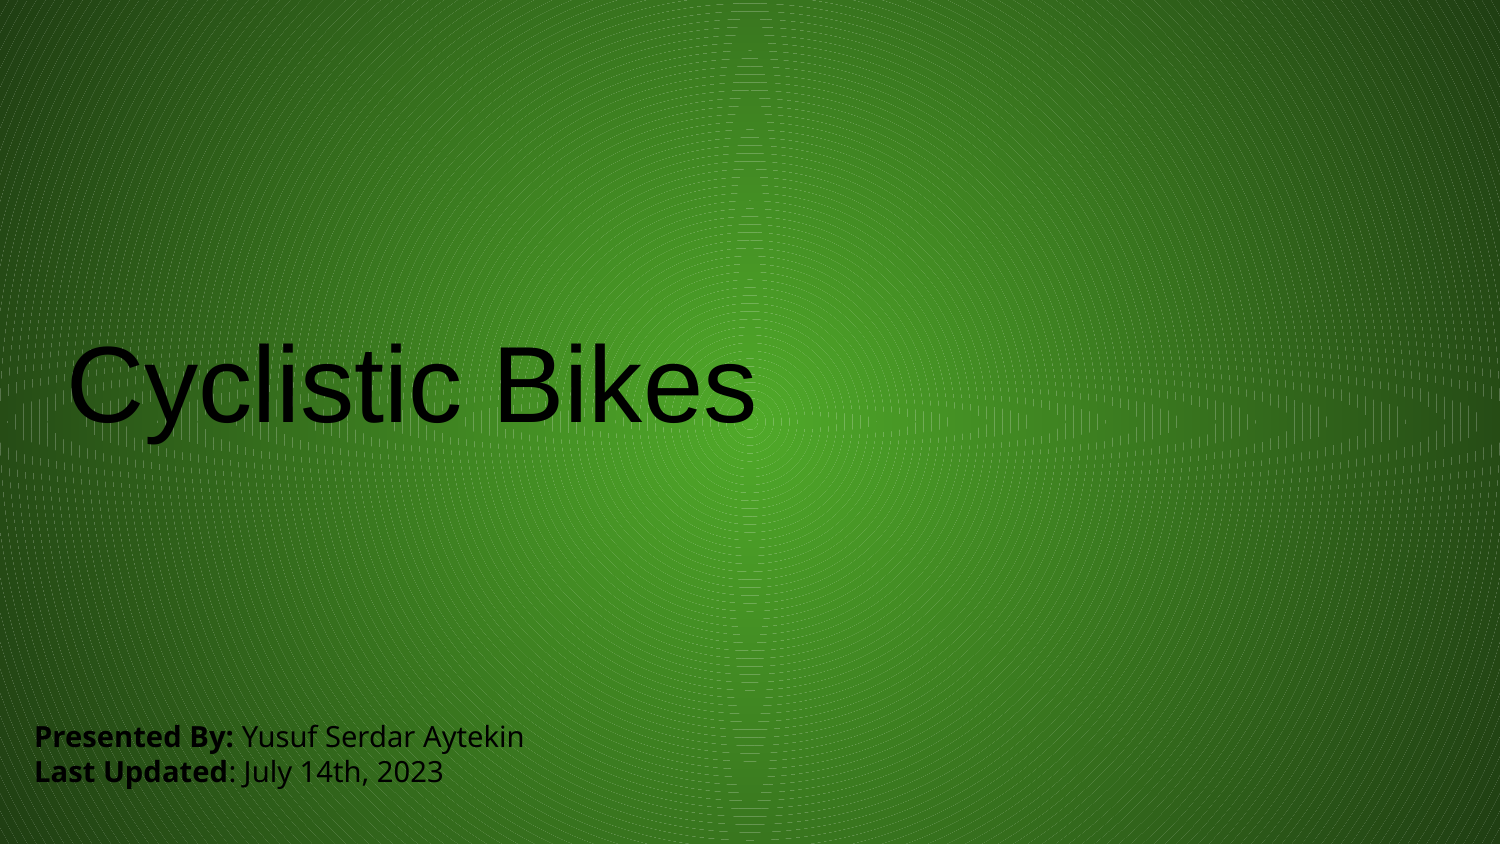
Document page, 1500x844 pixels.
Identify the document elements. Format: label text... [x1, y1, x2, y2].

text_box Presented By: Yusuf Serdar Aytekin Last Updated: July 14th, 2023 [19, 703, 680, 827]
title Cyclistic Bikes [51, 122, 1449, 459]
